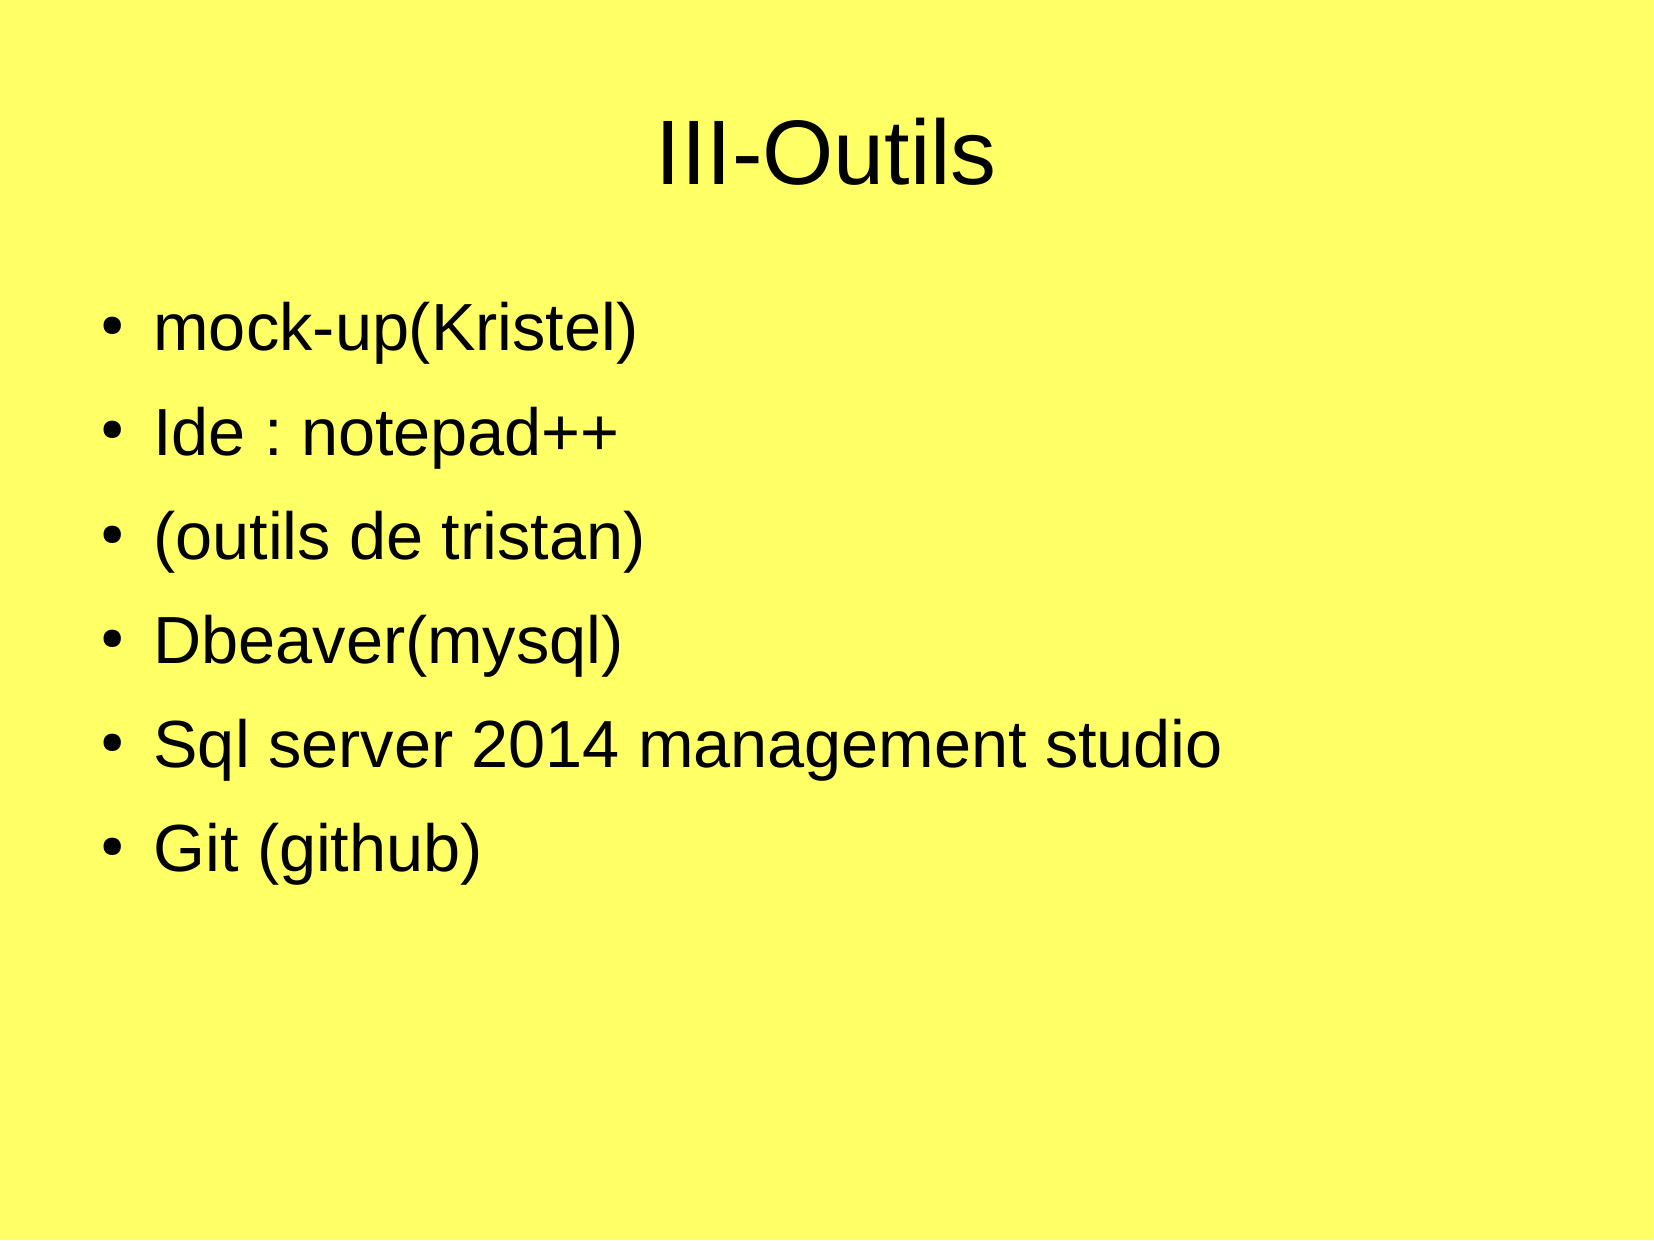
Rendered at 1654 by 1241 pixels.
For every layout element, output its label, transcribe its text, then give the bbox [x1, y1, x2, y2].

list mock-up(Kristel) Ide : notepad++ (outils de tristan) Dbeaver(mysql) Sql server 2014 management studio Git (github) [82, 290, 1571, 1109]
title III-Outils [82, 49, 1571, 257]
